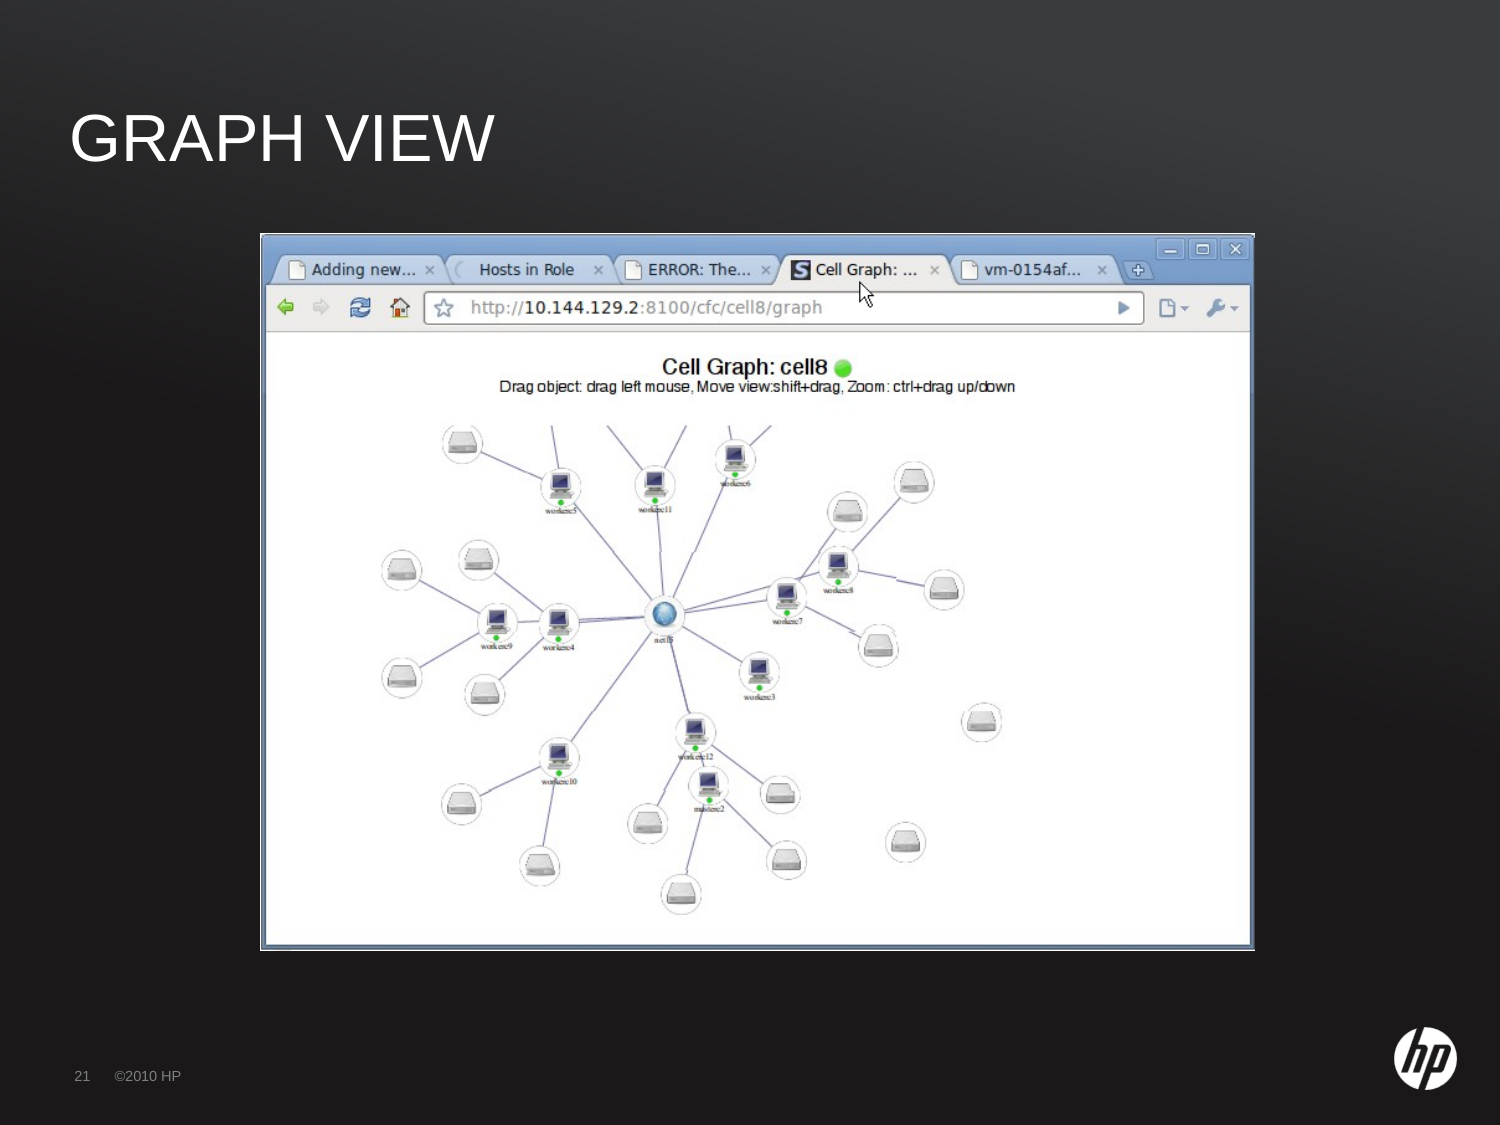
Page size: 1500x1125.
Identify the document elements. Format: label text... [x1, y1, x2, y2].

picture [0, 0, 1500, 1125]
title GRAPH VIEW [54, 61, 1429, 221]
